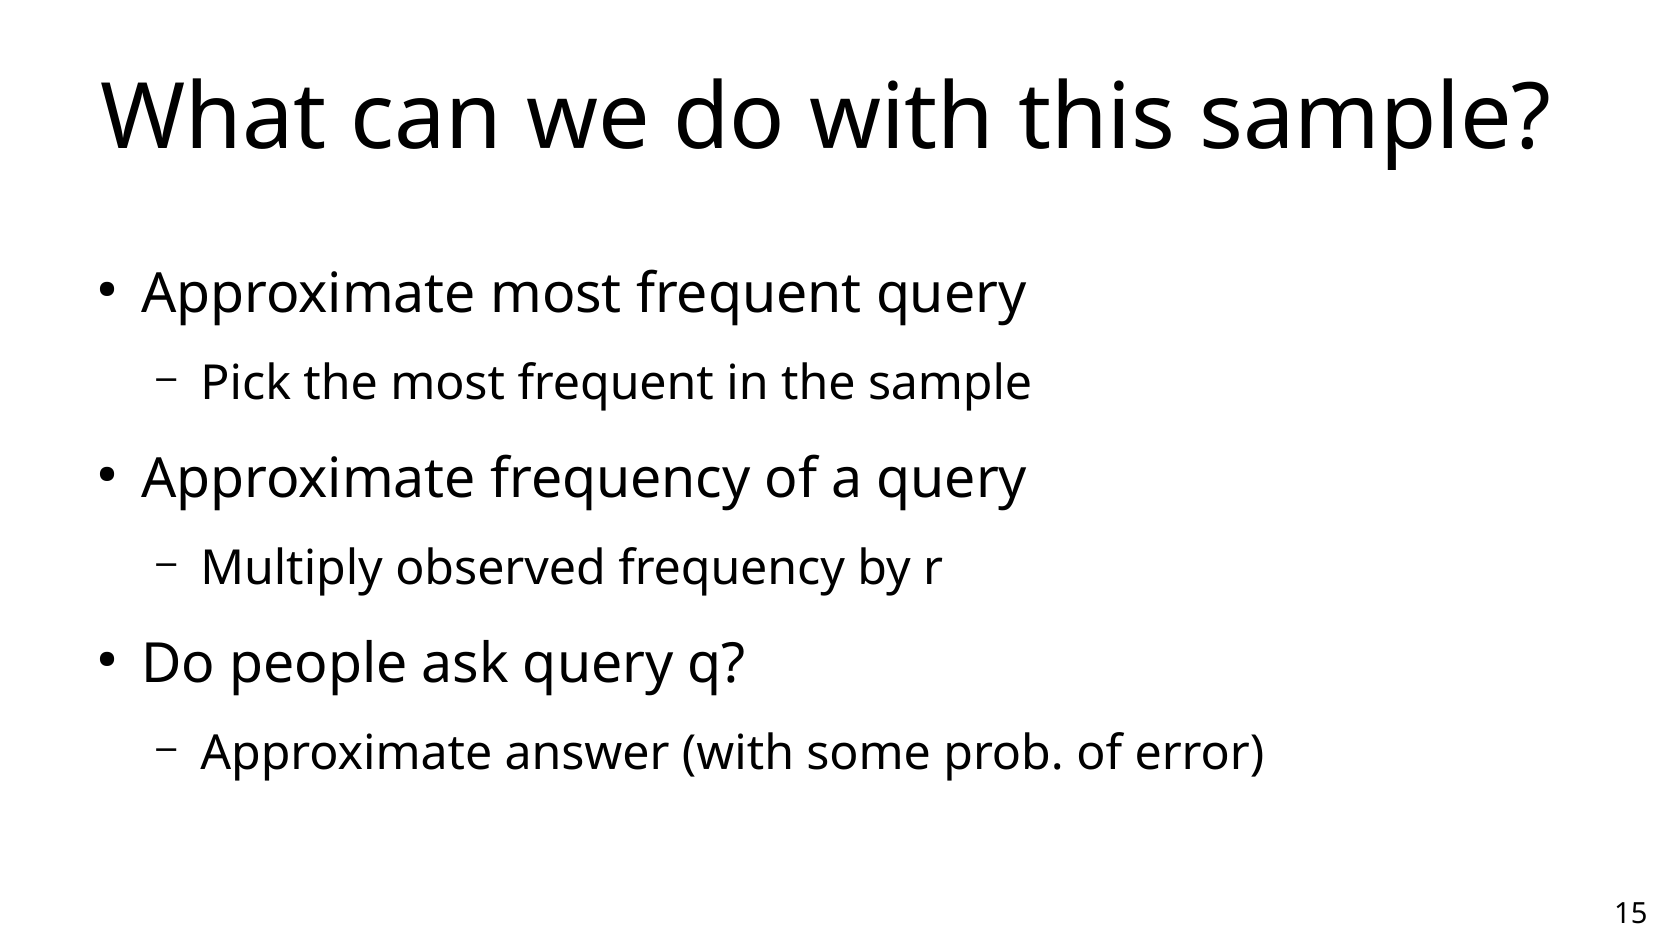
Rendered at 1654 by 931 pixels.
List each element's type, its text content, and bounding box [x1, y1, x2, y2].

title What can we do with this sample? [82, 1, 1571, 226]
list Approximate most frequent query Pick the most frequent in the sample Approximate frequency of a query Multiply observed frequency by r Do people ask query q? Approximate answer (with some prob. of error) [82, 253, 1571, 790]
